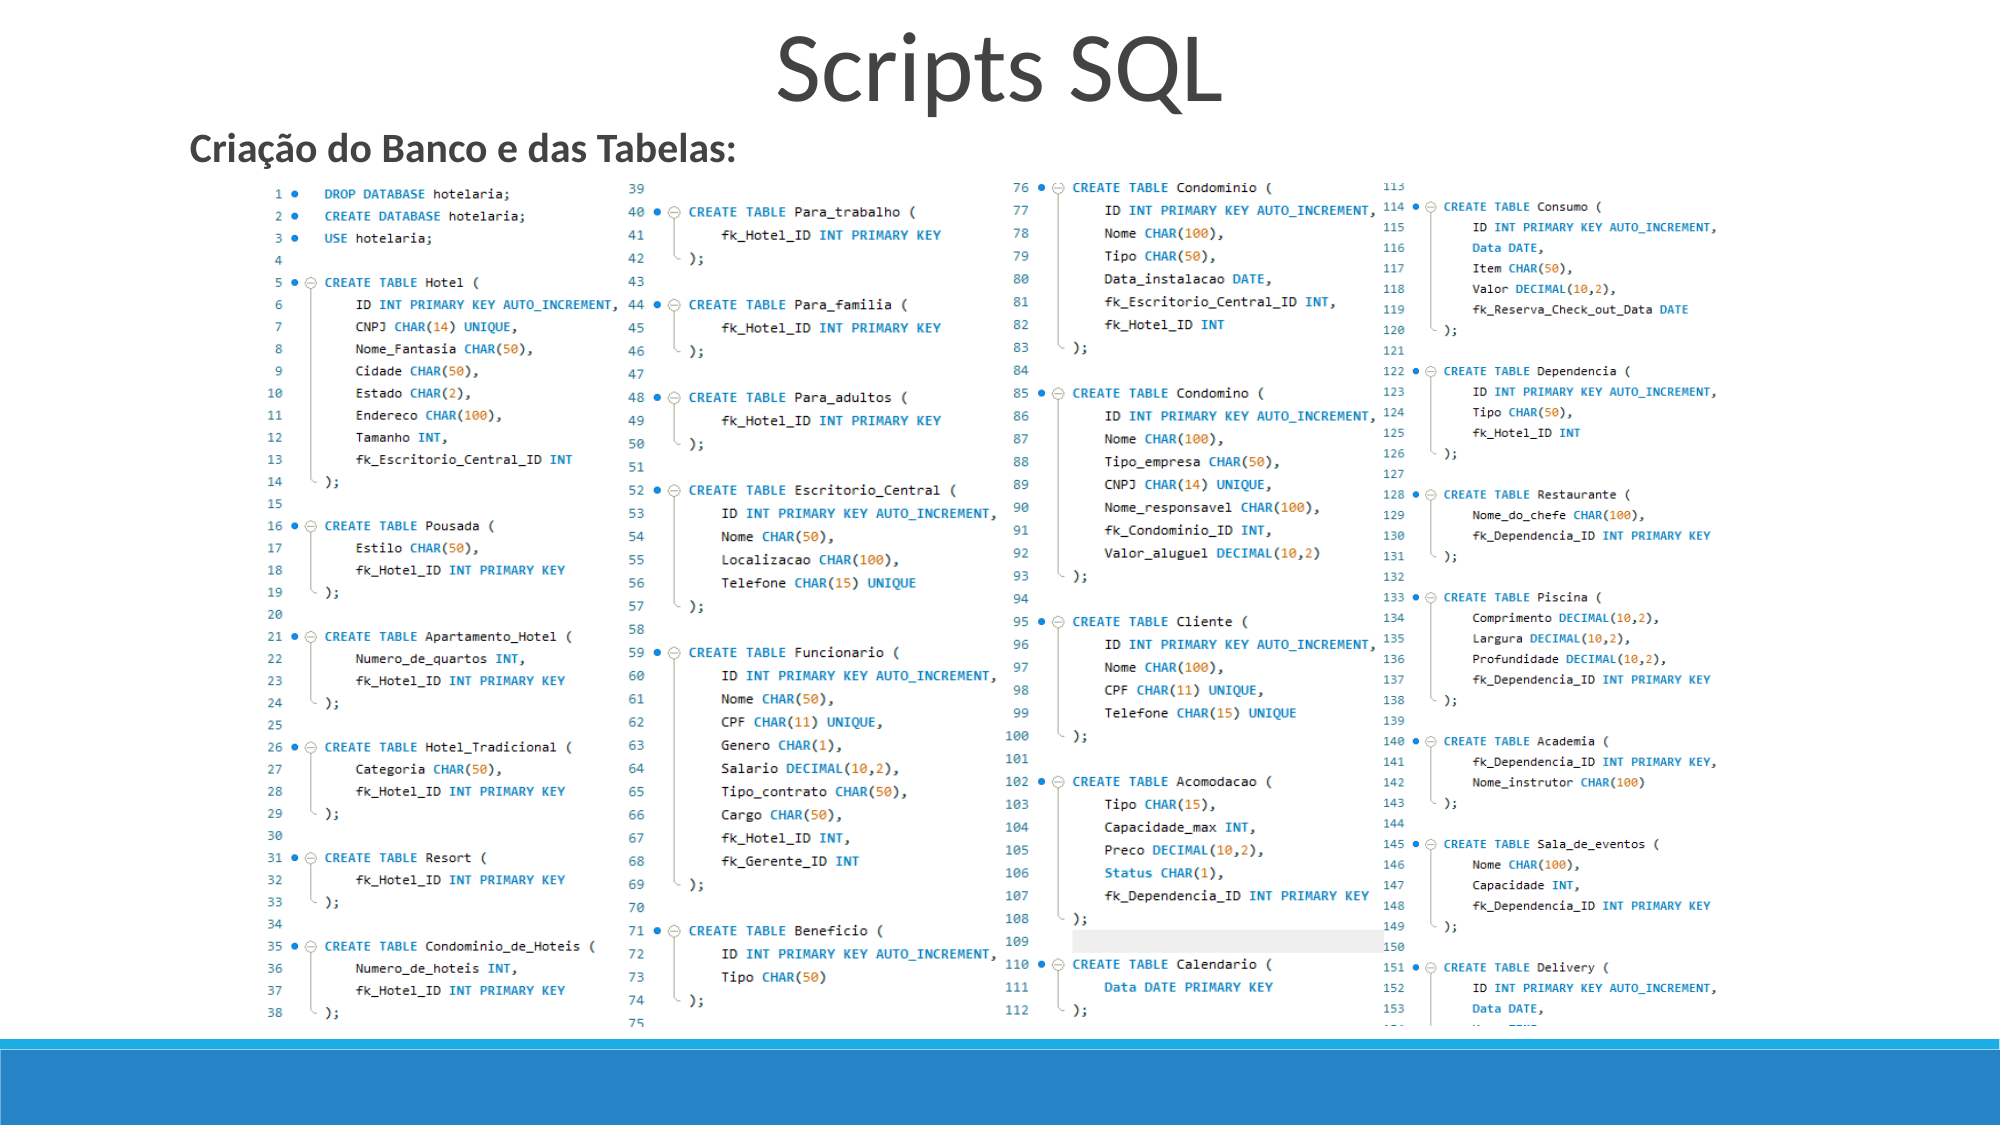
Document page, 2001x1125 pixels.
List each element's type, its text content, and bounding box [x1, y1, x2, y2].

text_box Criação do Banco e das Tabelas: [175, 119, 1825, 780]
picture [266, 183, 1734, 1027]
text_box Scripts SQL [175, 0, 1825, 119]
